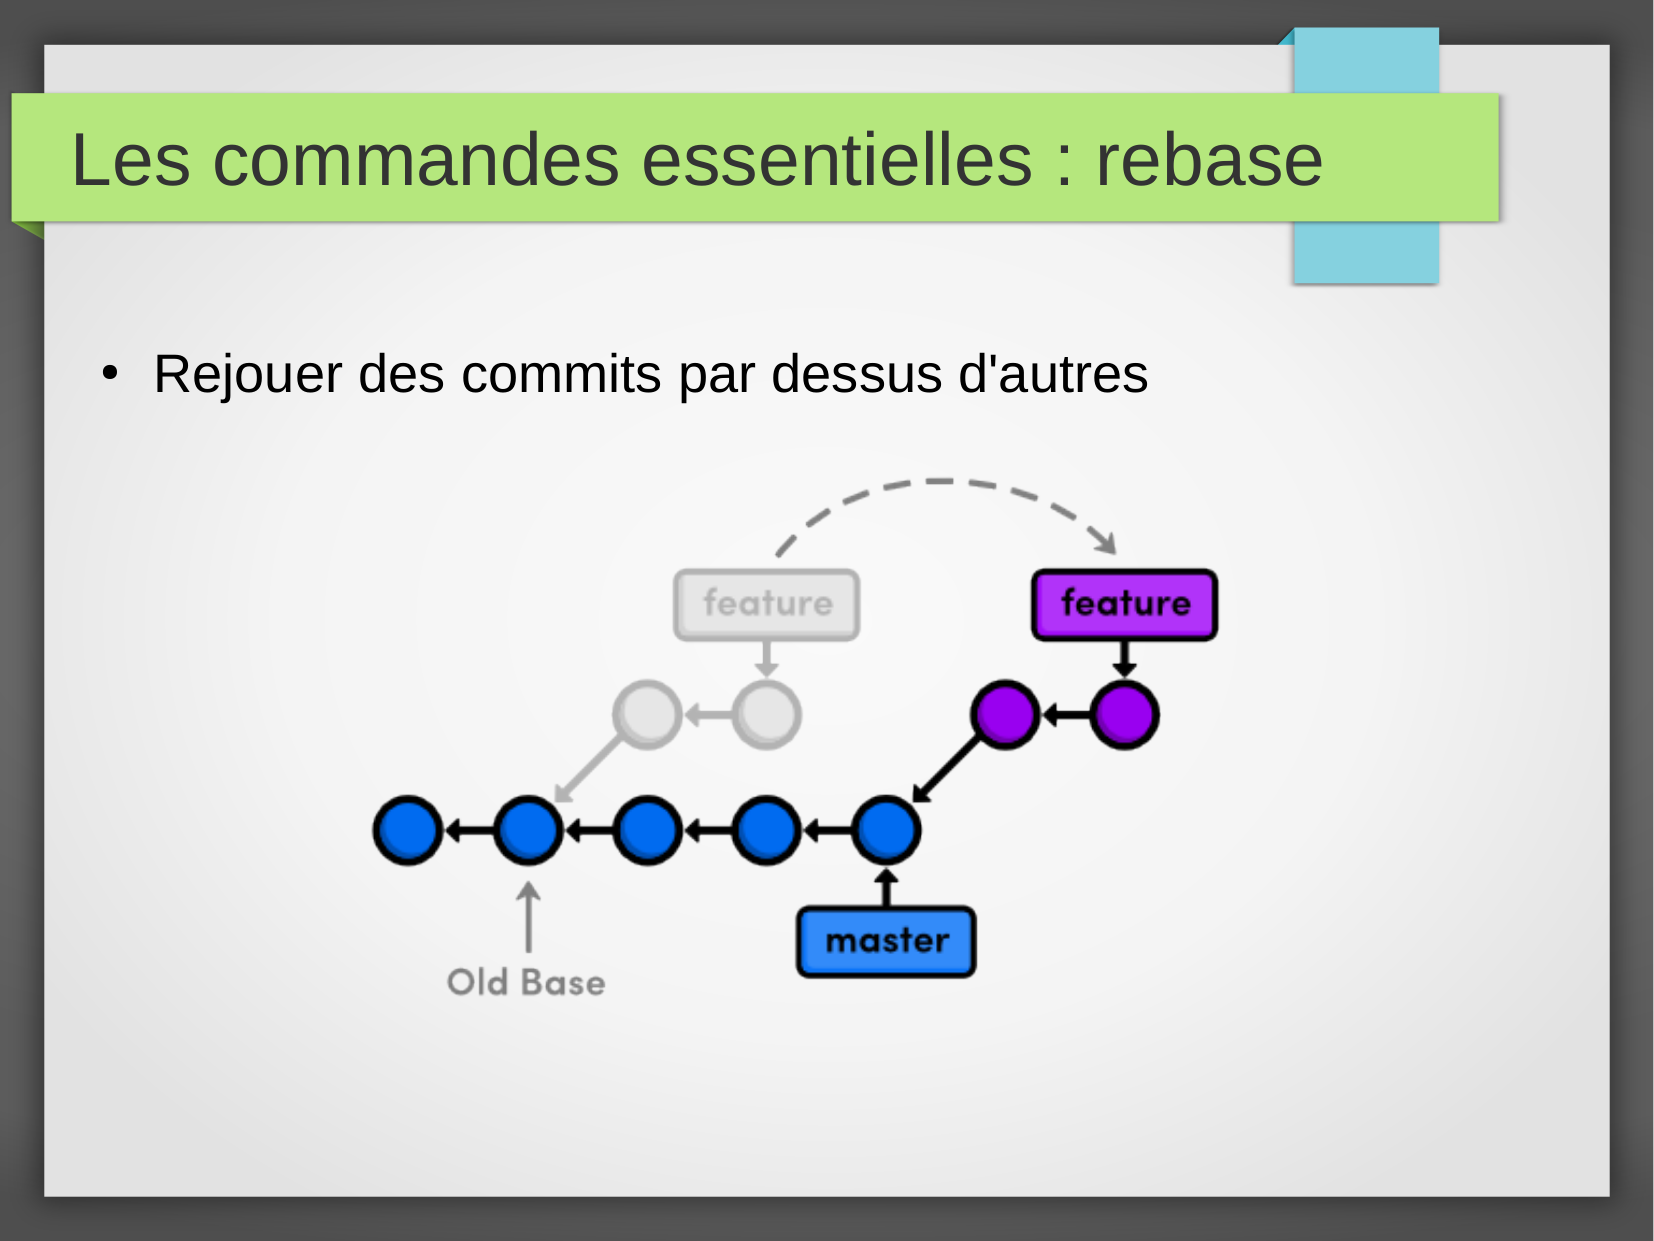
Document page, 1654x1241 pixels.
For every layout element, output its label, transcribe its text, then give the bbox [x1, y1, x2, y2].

list Rejouer des commits par dessus d'autres [82, 343, 1538, 1063]
title Les commandes essentielles : rebase [70, 106, 1477, 213]
picture [0, 0, 1654, 1241]
